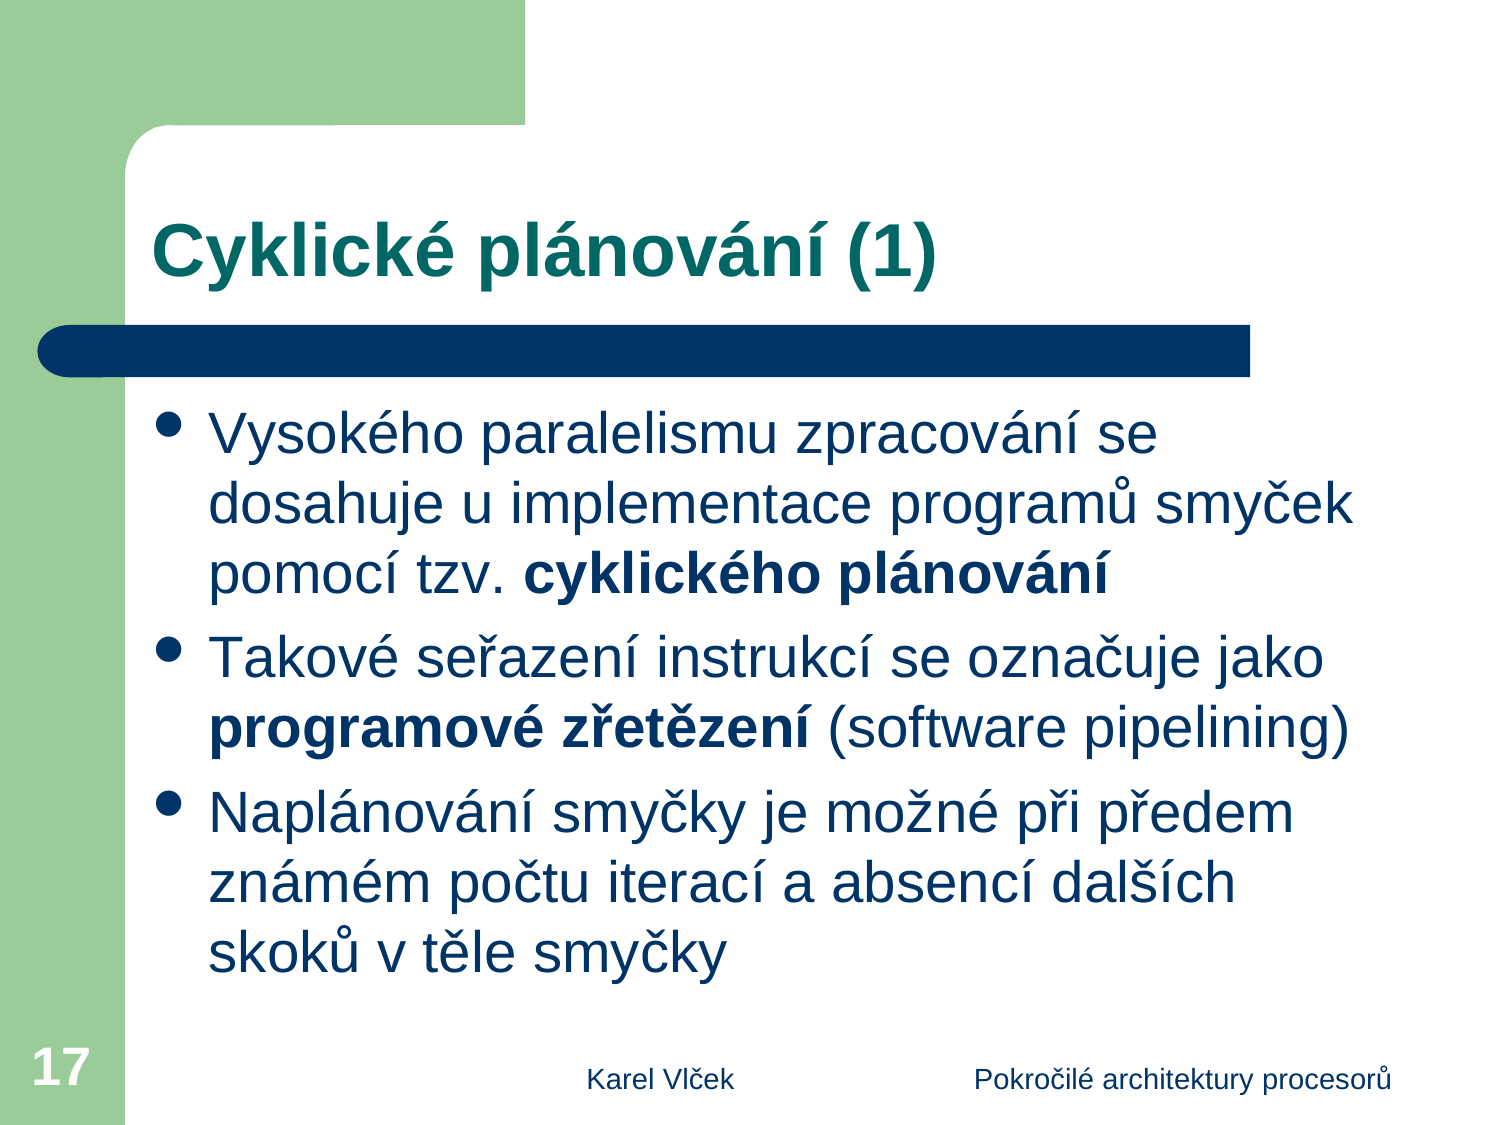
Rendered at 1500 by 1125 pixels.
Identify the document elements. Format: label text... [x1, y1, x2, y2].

list Vysokého paralelismu zpracování se dosahuje u implementace programů smyček pomocí tzv. cyklického plánování Takové seřazení instrukcí se označuje jako programové zřetězení (software pipelining) Naplánování smyčky je možné při předem známém počtu iterací a absencí dalších skoků v těle smyčky [137, 387, 1400, 999]
title Cyklické plánování (1) [136, 136, 1414, 301]
